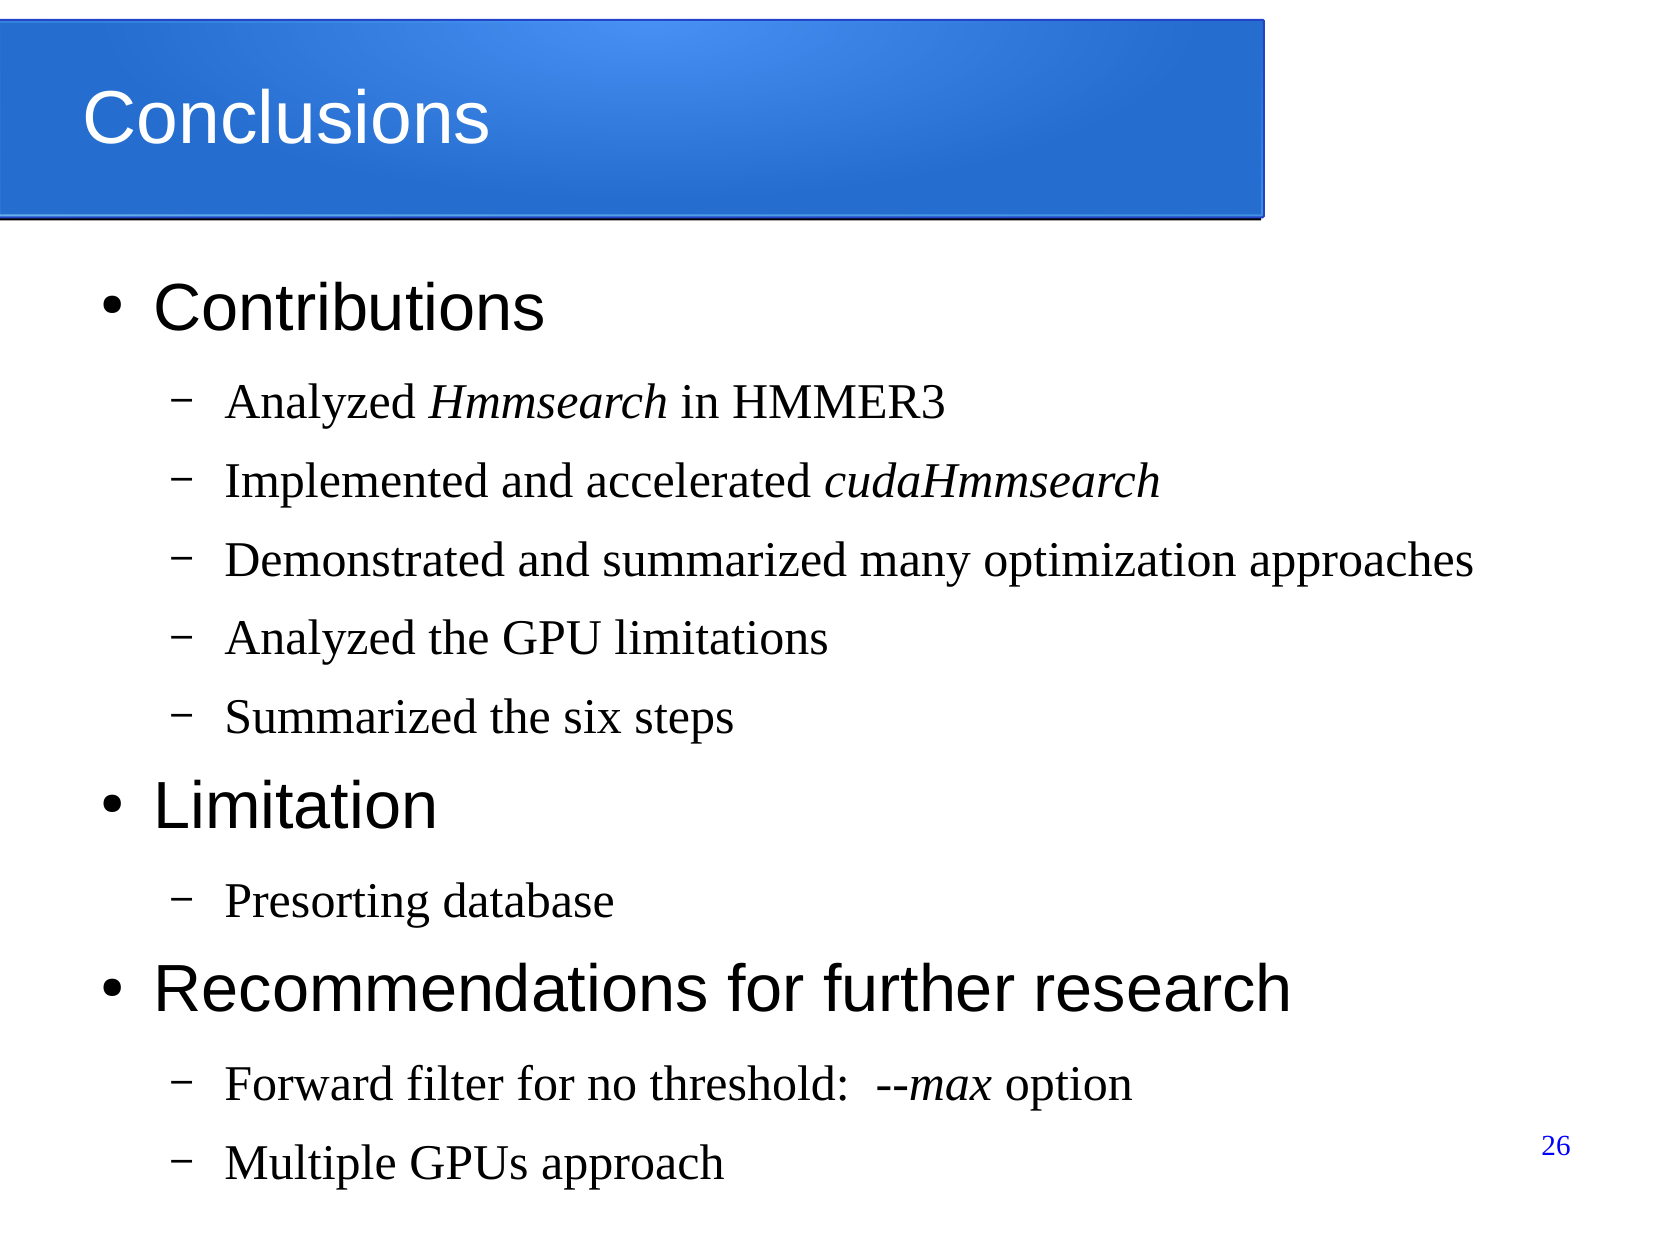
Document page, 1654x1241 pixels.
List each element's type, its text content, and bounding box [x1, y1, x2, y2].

title Conclusions [82, 25, 1250, 211]
list Contributions Analyzed Hmmsearch in HMMER3 Implemented and accelerated cudaHmmsearch Demonstrated and summarized many optimization approaches Analyzed the GPU limitations Summarized the six steps Limitation Presorting database Recommendations for further research Forward filter for no threshold: --max option Multiple GPUs approach [82, 269, 1538, 1201]
